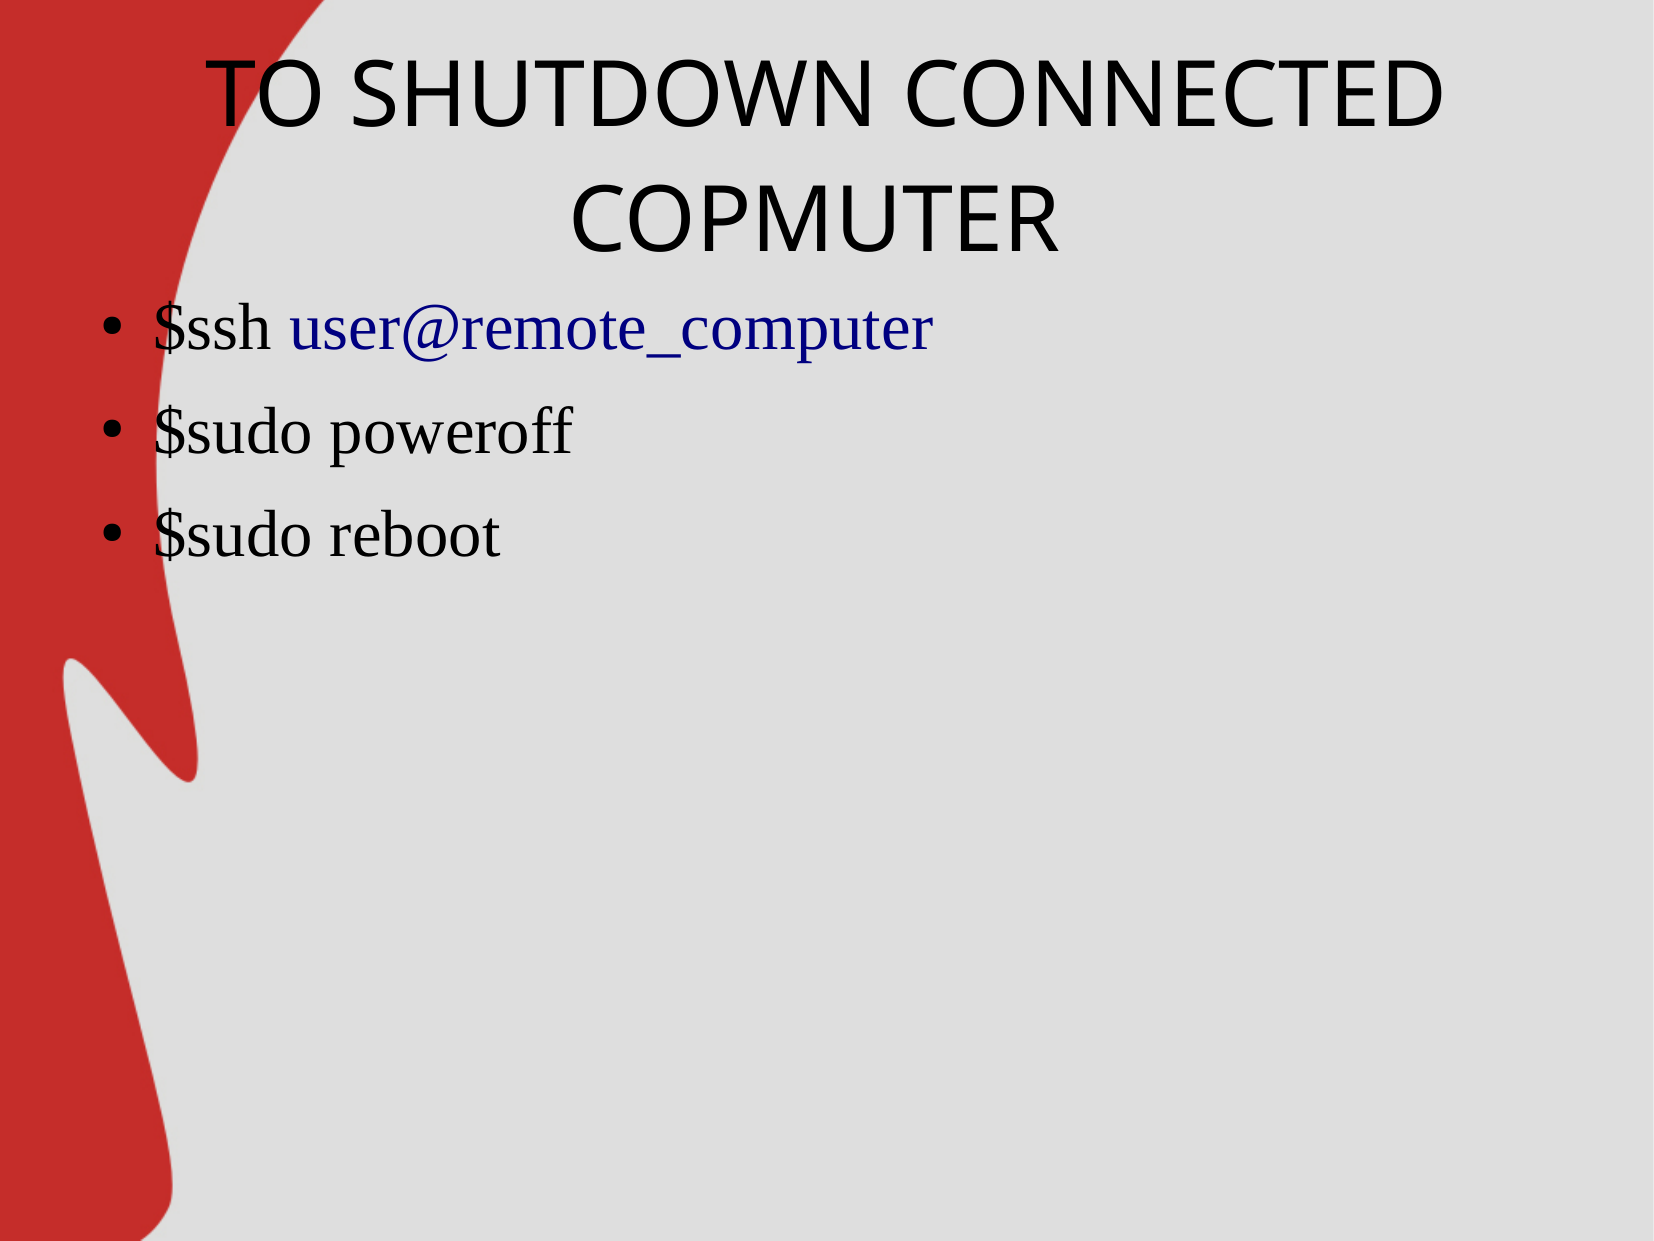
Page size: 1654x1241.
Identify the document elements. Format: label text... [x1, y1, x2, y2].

picture [0, 0, 1654, 1241]
list $ssh user@remote_computer $sudo poweroff $sudo reboot [82, 290, 1571, 1010]
title TO SHUTDOWN CONNECTED COPMUTER [82, 35, 1571, 271]
